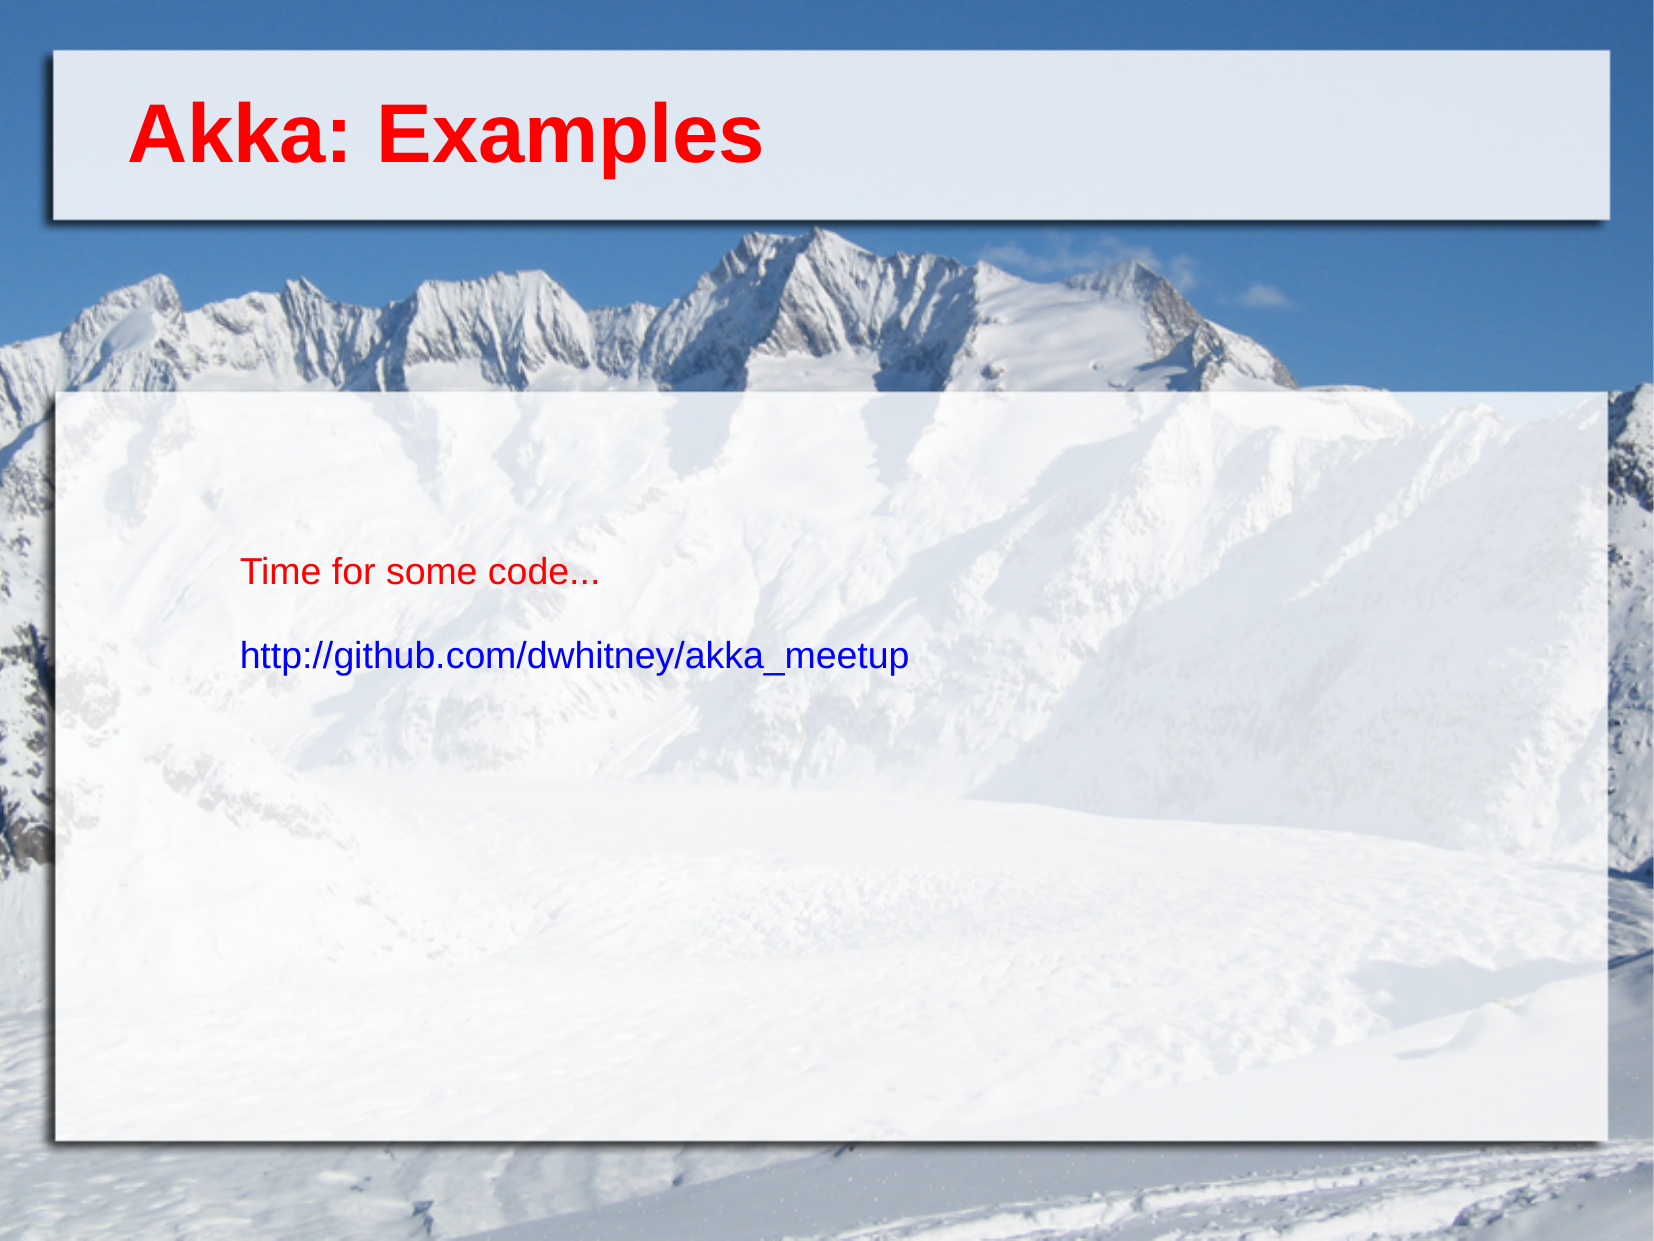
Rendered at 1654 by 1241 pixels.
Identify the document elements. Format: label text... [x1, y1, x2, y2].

picture [0, 0, 1654, 1241]
text_box Akka: Examples [112, 79, 782, 188]
text_box Time for some code... http://github.com/dwhitney/akka_meetup [225, 543, 926, 684]
